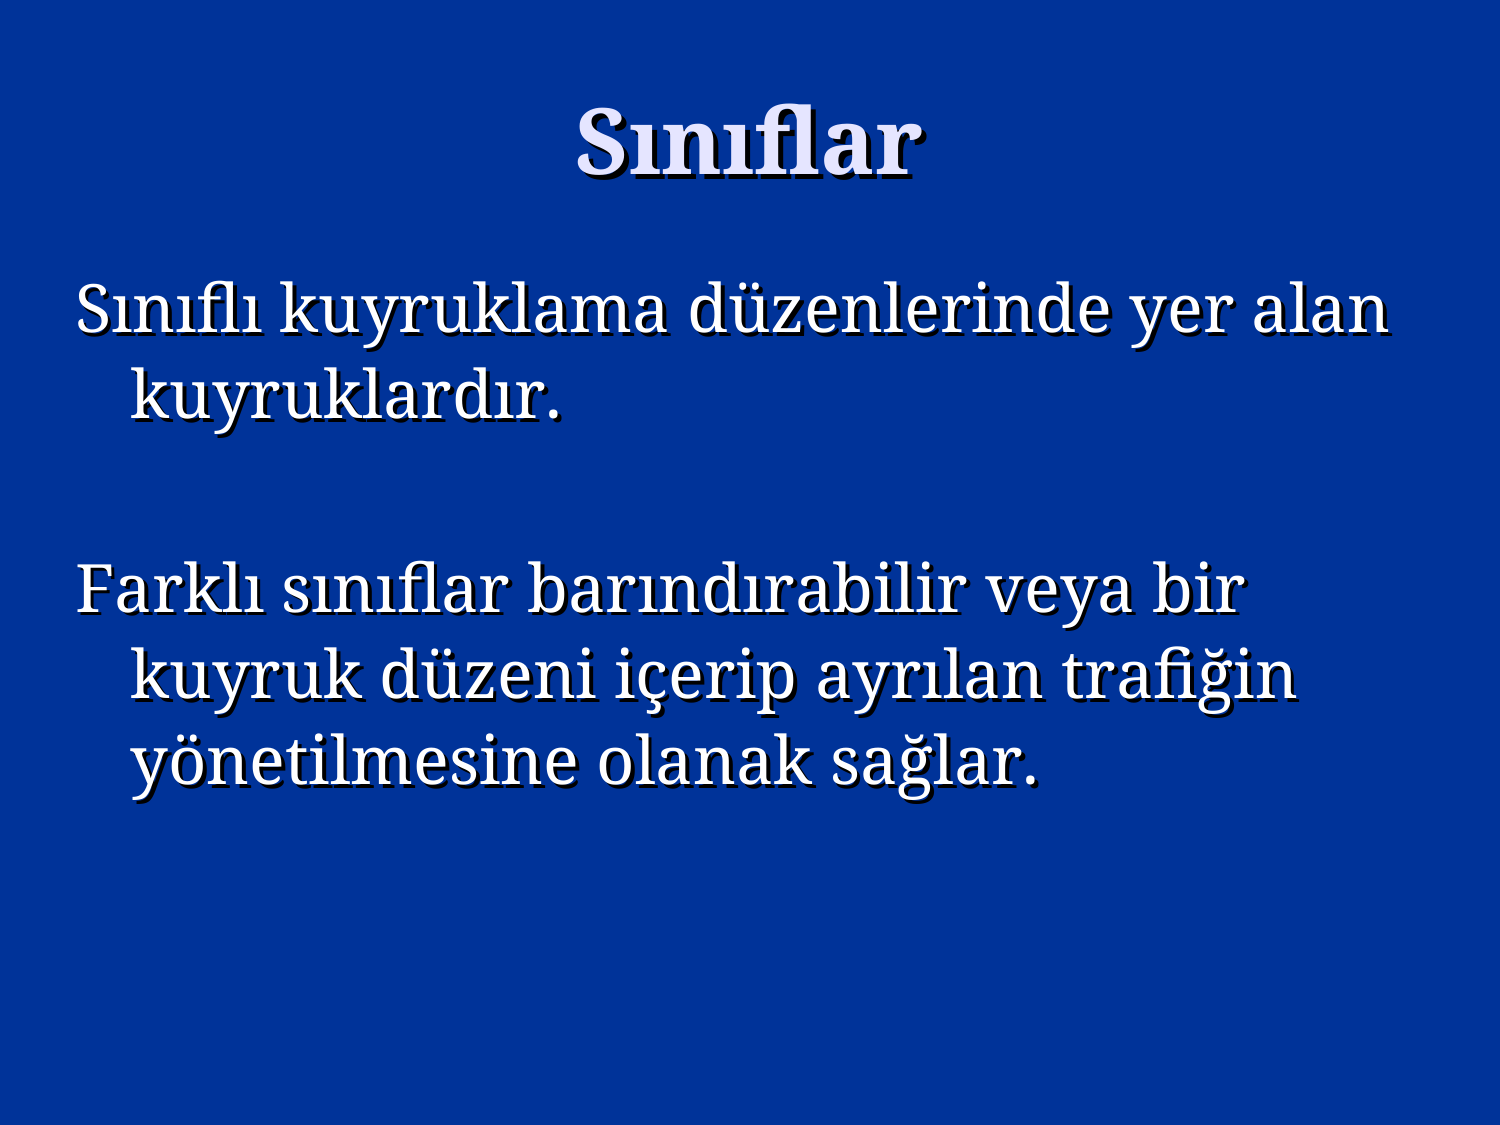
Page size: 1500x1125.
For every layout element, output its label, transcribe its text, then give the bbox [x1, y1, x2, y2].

list Sınıflı kuyruklama düzenlerinde yer alan kuyruklardır. Farklı sınıflar barındırabilir veya bir kuyruk düzeni içerip ayrılan trafiğin yönetilmesine olanak sağlar. [74, 263, 1425, 1006]
title Sınıflar [74, 31, 1425, 246]
